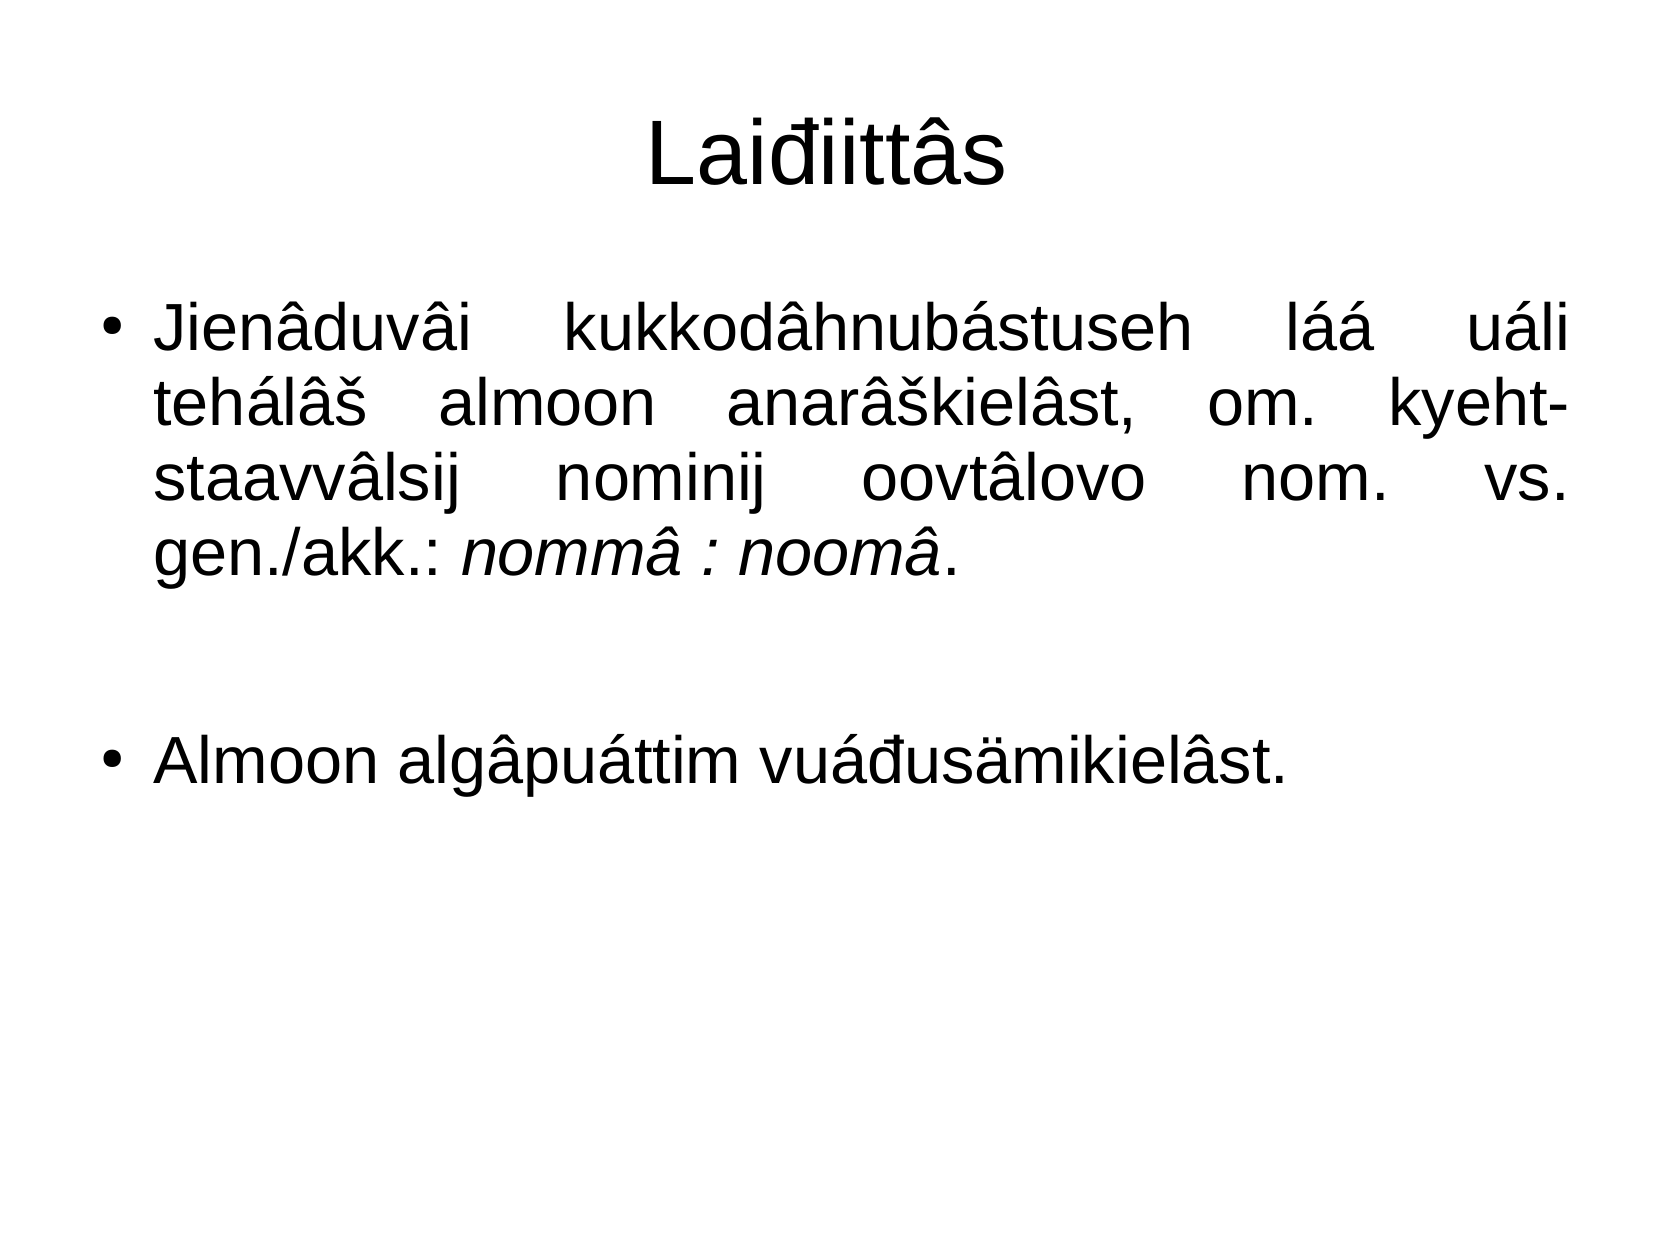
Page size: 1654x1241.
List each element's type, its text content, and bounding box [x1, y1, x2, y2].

list Jienâduvâi kukkodâhnubástuseh láá uáli tehálâš almoon anarâškielâst, om. kyeht-staavvâlsij nominij oovtâlovo nom. vs. gen./akk.: nommâ : noomâ. Almoon algâpuáttim vuáđusämikielâst. [82, 290, 1571, 1010]
title Laiđiittâs [82, 49, 1571, 257]
